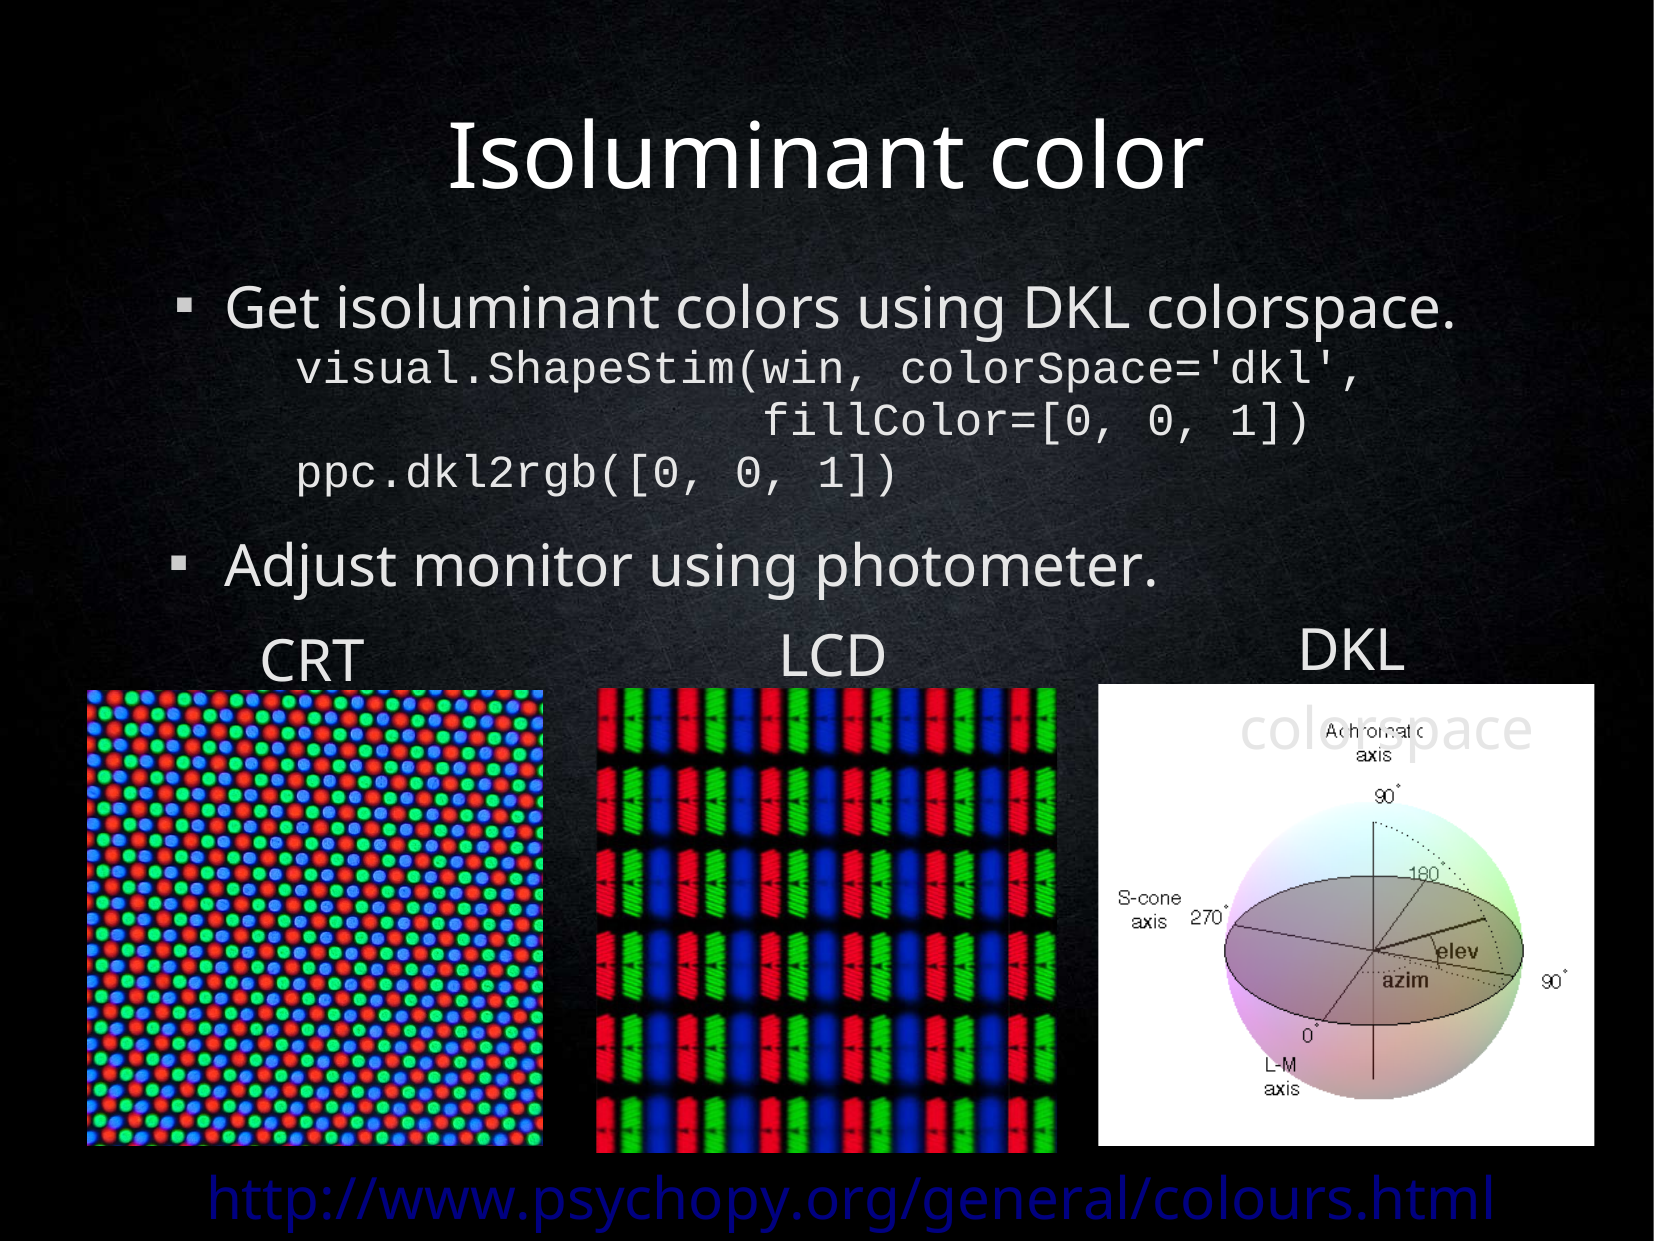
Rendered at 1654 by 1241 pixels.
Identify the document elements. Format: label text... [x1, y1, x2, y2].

text_box http://www.psychopy.org/general/colours.html [206, 1157, 1654, 1241]
text_box DKL colorspace [1144, 608, 1559, 675]
text_box CRT [116, 619, 508, 686]
list Get isoluminant colors using DKL colorspace. visual.ShapeStim(win, colorSpace='dkl', fillColor=[0, 0, 1]) ppc.dkl2rgb([0, 0, 1]) Adjust monitor using photometer. [82, 266, 1571, 1086]
title Isoluminant color [82, 49, 1571, 257]
picture [0, 0, 1654, 1241]
text_box LCD [637, 614, 1029, 681]
